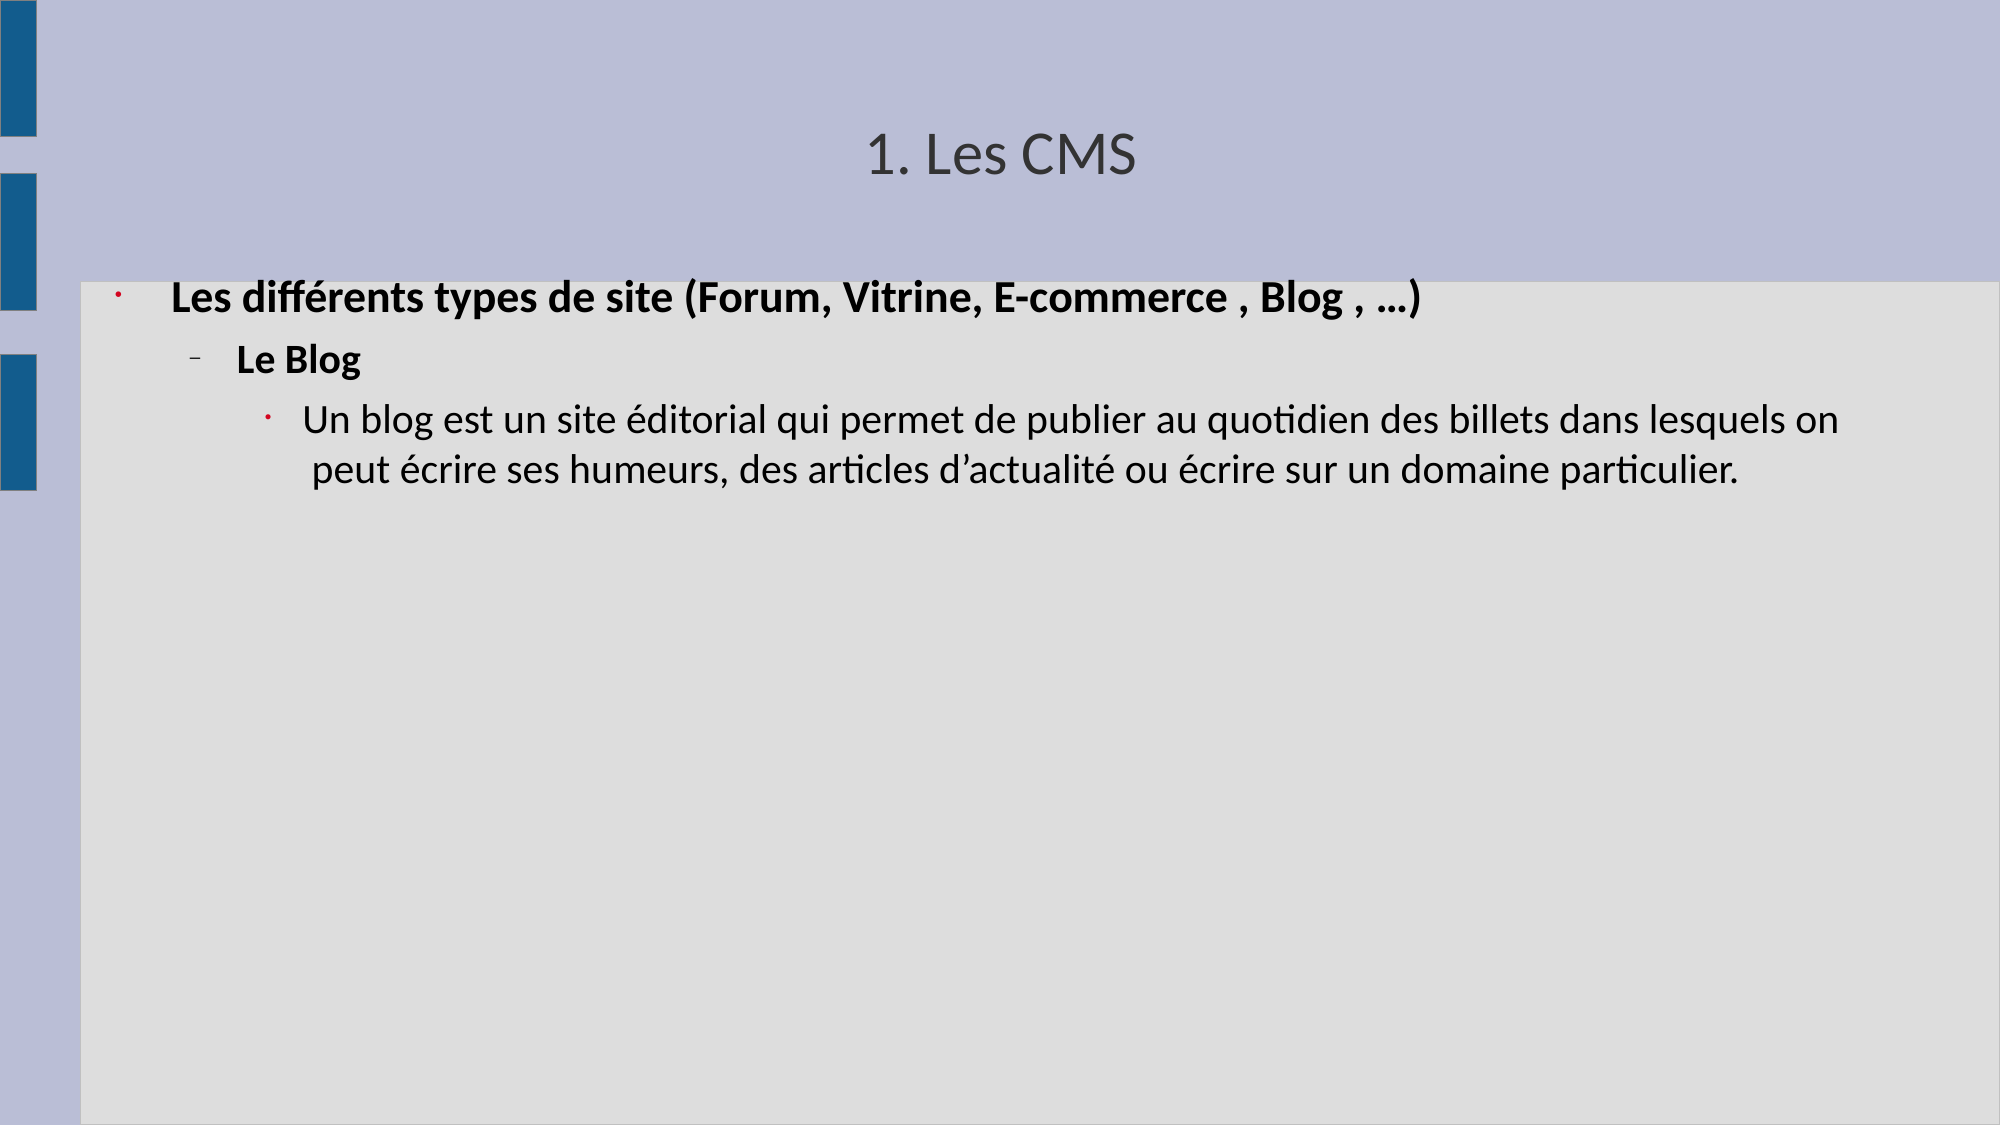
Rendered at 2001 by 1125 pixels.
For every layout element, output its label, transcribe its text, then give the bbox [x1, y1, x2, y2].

title 1. Les CMS [859, 109, 1141, 254]
text_box Les différents types de site (Forum, Vitrine, E-commerce , Blog , …) Le Blog Un blog est un site éditorial qui permet de publier au quotidien des billets dans lesquels on peut écrire ses humeurs, des articles d’actualité ou écrire sur un domaine particulier. [112, 254, 1843, 493]
